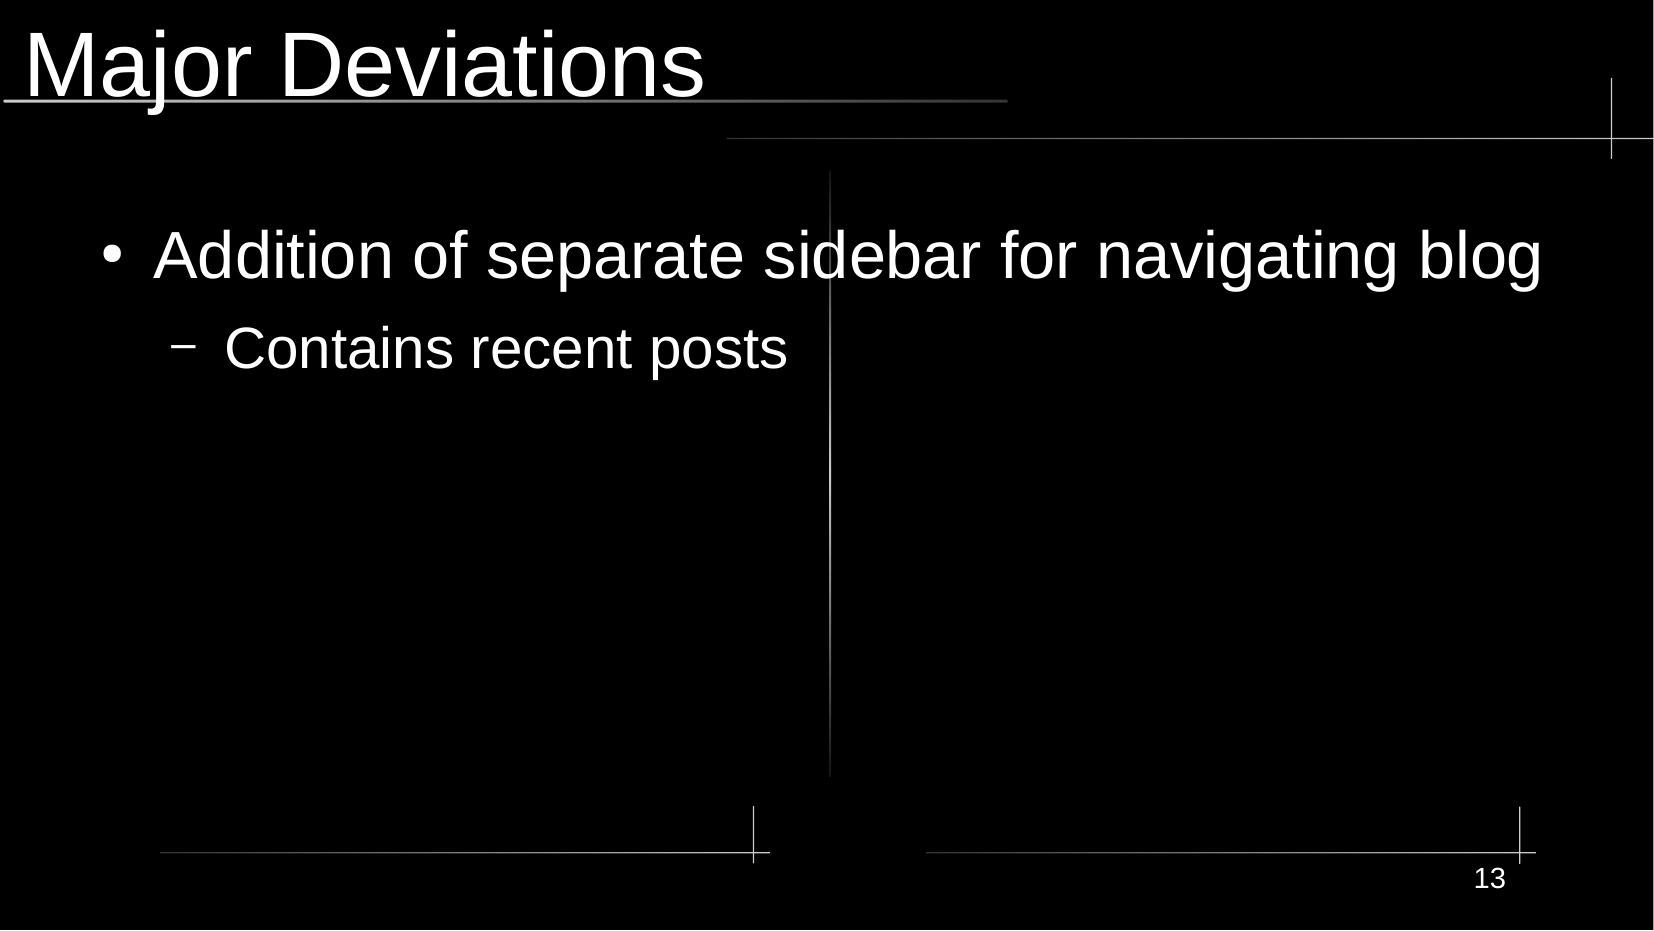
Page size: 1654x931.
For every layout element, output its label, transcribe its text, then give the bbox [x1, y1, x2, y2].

title Major Deviations [23, 11, 1589, 119]
list Addition of separate sidebar for navigating blog Contains recent posts [82, 217, 1571, 758]
